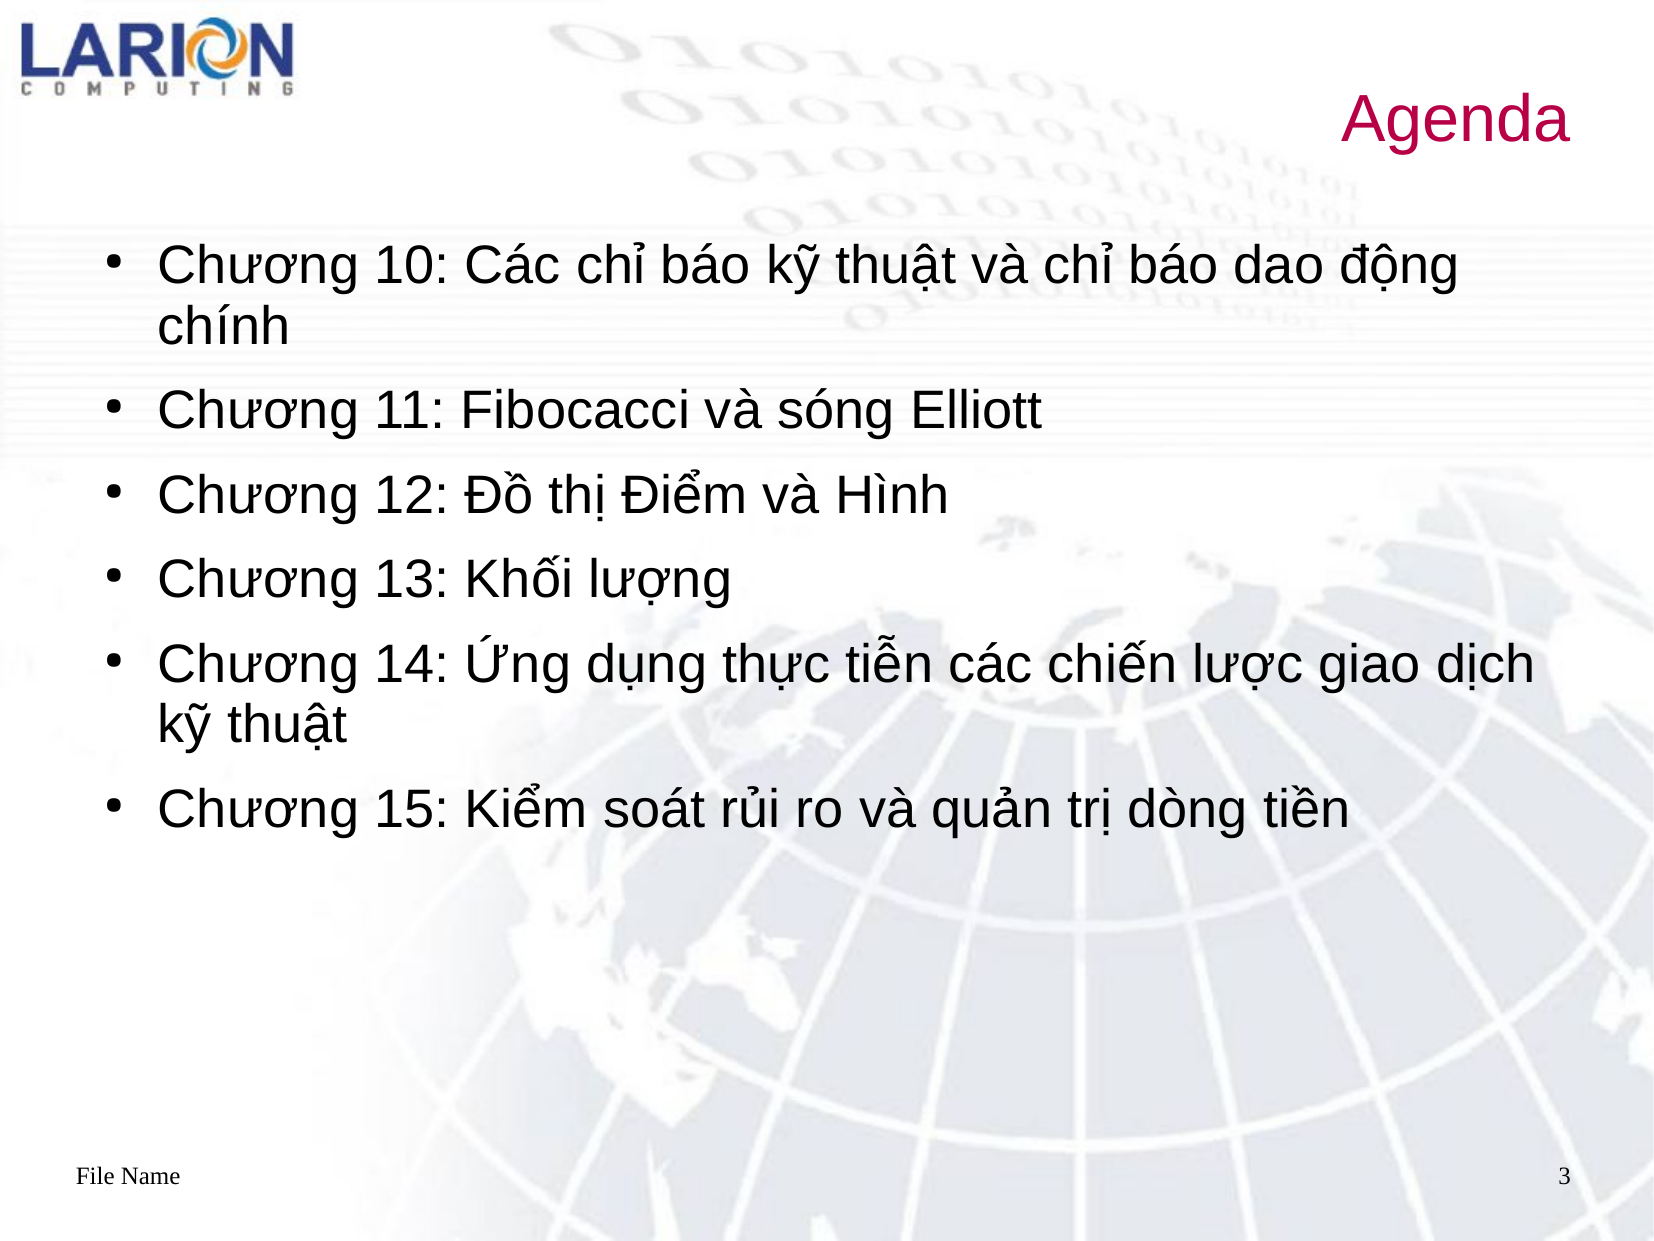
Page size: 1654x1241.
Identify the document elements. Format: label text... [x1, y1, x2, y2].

picture [0, 0, 1654, 1241]
title Agenda [300, 49, 1571, 188]
list Chương 10: Các chỉ báo kỹ thuật và chỉ báo dao động chính Chương 11: Fibocacci và sóng Elliott Chương 12: Đồ thị Điểm và Hình Chương 13: Khối lượng Chương 14: Ứng dụng thực tiễn các chiến lược giao dịch kỹ thuật Chương 15: Kiểm soát rủi ro và quản trị dòng tiền [86, 234, 1576, 1039]
